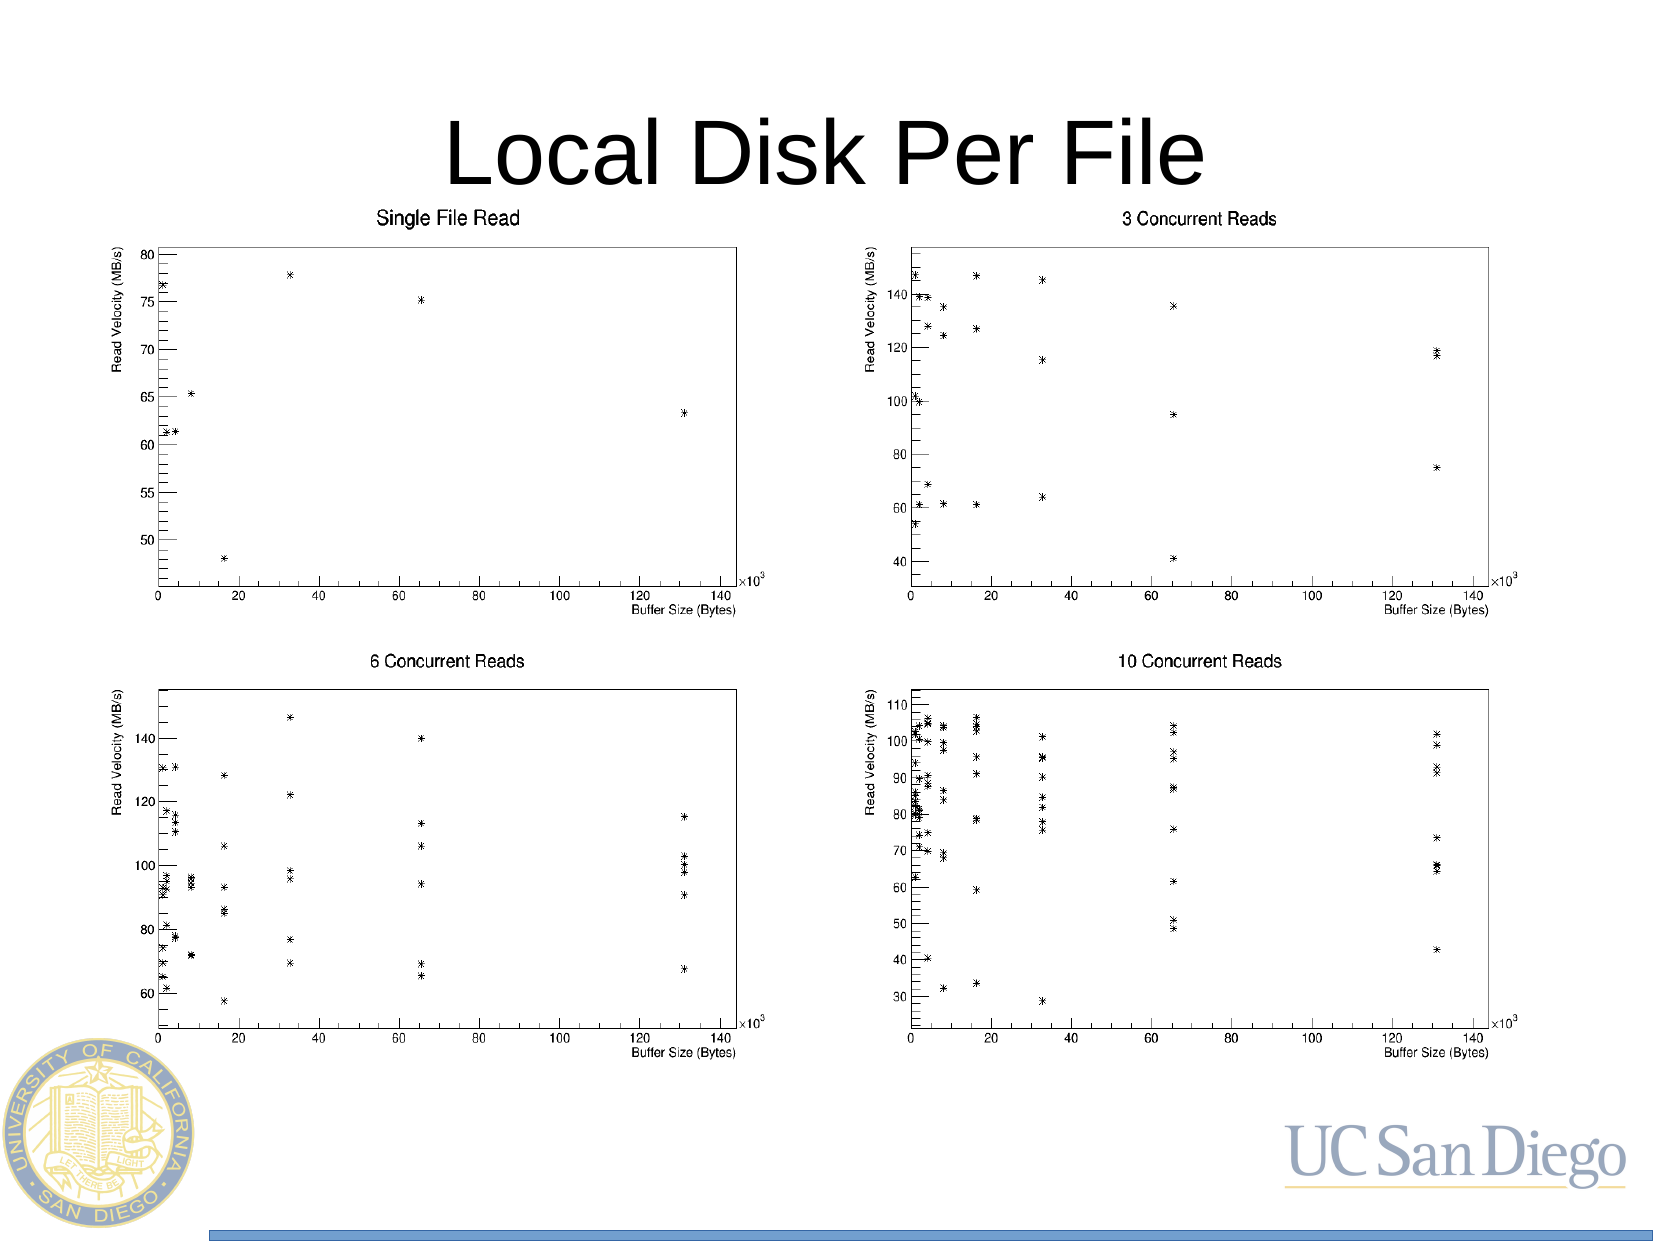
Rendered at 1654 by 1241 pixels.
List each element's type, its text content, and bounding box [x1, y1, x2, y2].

picture [0, 195, 1576, 1231]
text_box [209, 1230, 1653, 1241]
title Local Disk Per File [82, 49, 1571, 257]
picture [1253, 1089, 1653, 1230]
